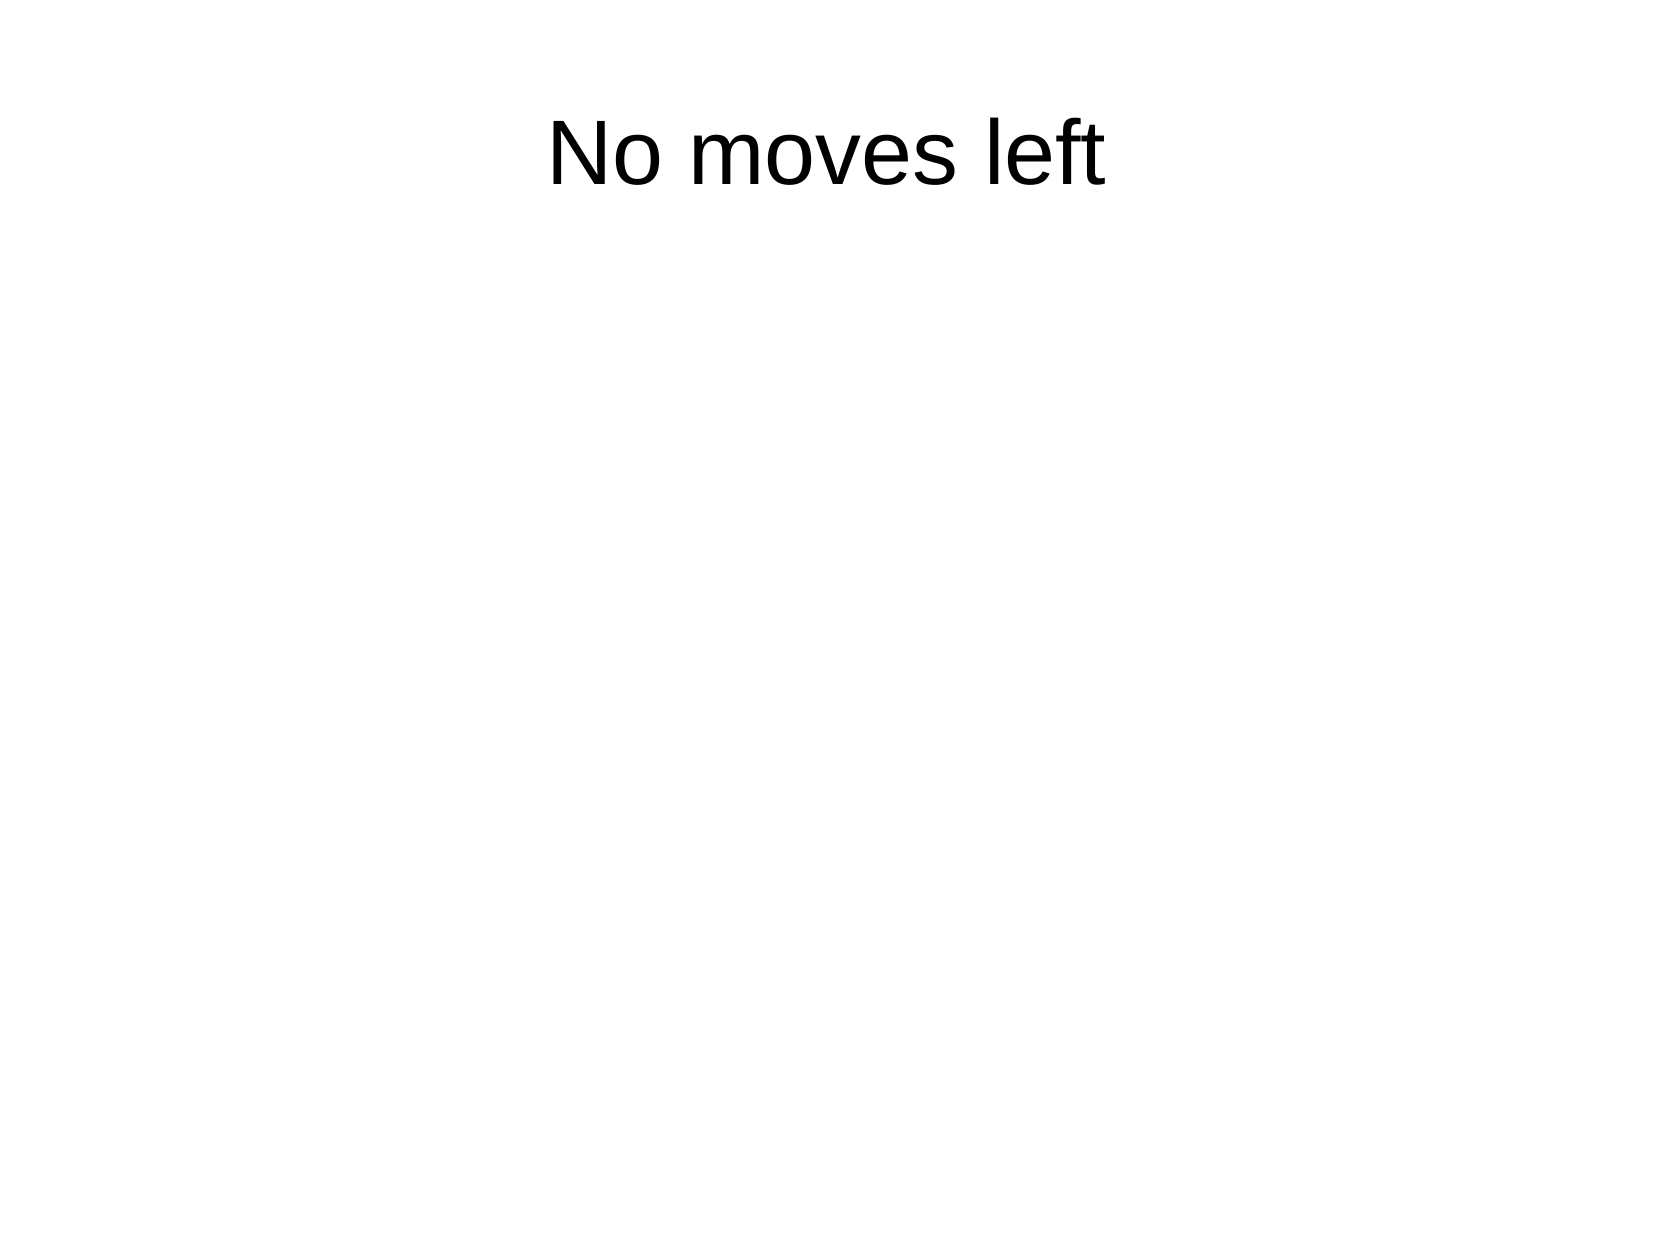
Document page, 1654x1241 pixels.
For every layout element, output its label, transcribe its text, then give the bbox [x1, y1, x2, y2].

title No moves left [82, 49, 1571, 257]
